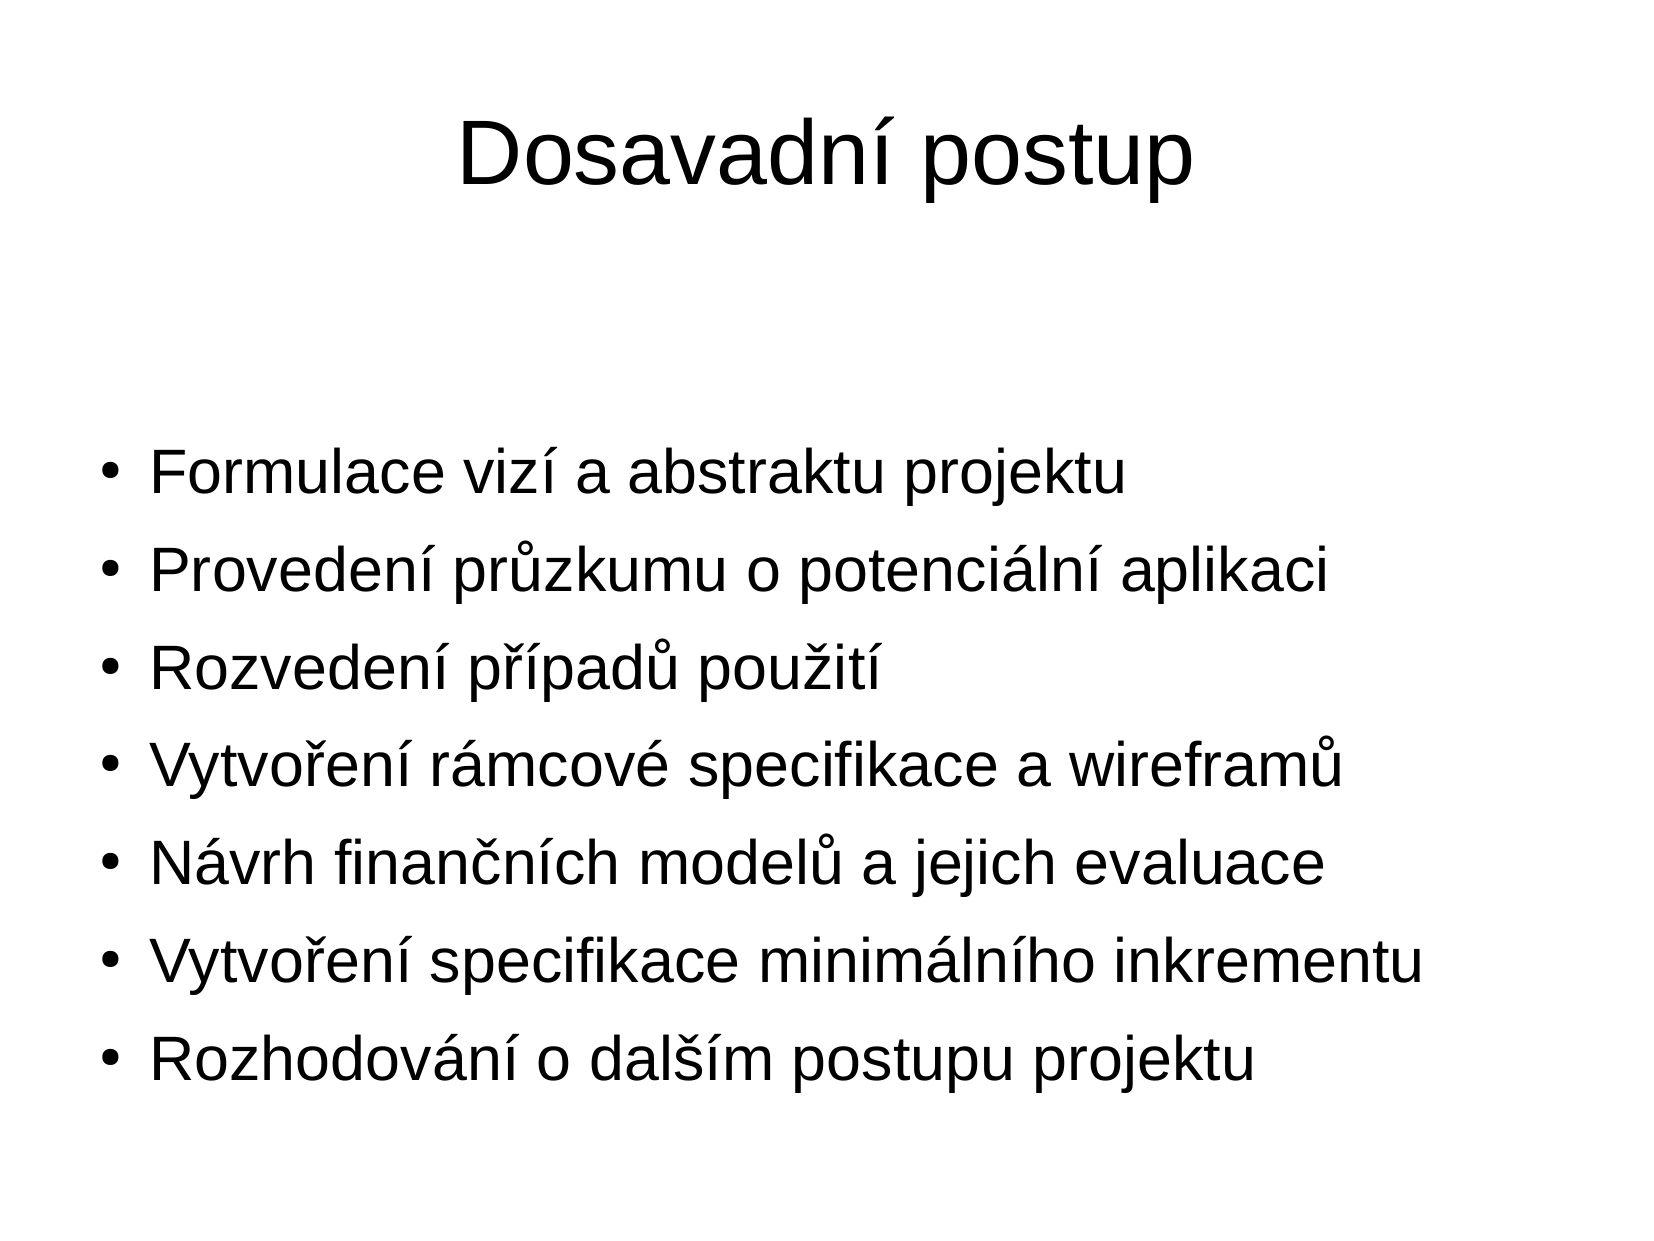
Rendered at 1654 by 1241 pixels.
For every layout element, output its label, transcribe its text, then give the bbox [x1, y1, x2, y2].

title Dosavadní postup [82, 49, 1571, 257]
list Formulace vizí a abstraktu projektu Provedení průzkumu o potenciální aplikaci Rozvedení případů použití Vytvoření rámcové specifikace a wireframů Návrh finančních modelů a jejich evaluace Vytvoření specifikace minimálního inkrementu Rozhodování o dalším postupu projektu [82, 437, 1571, 1099]
